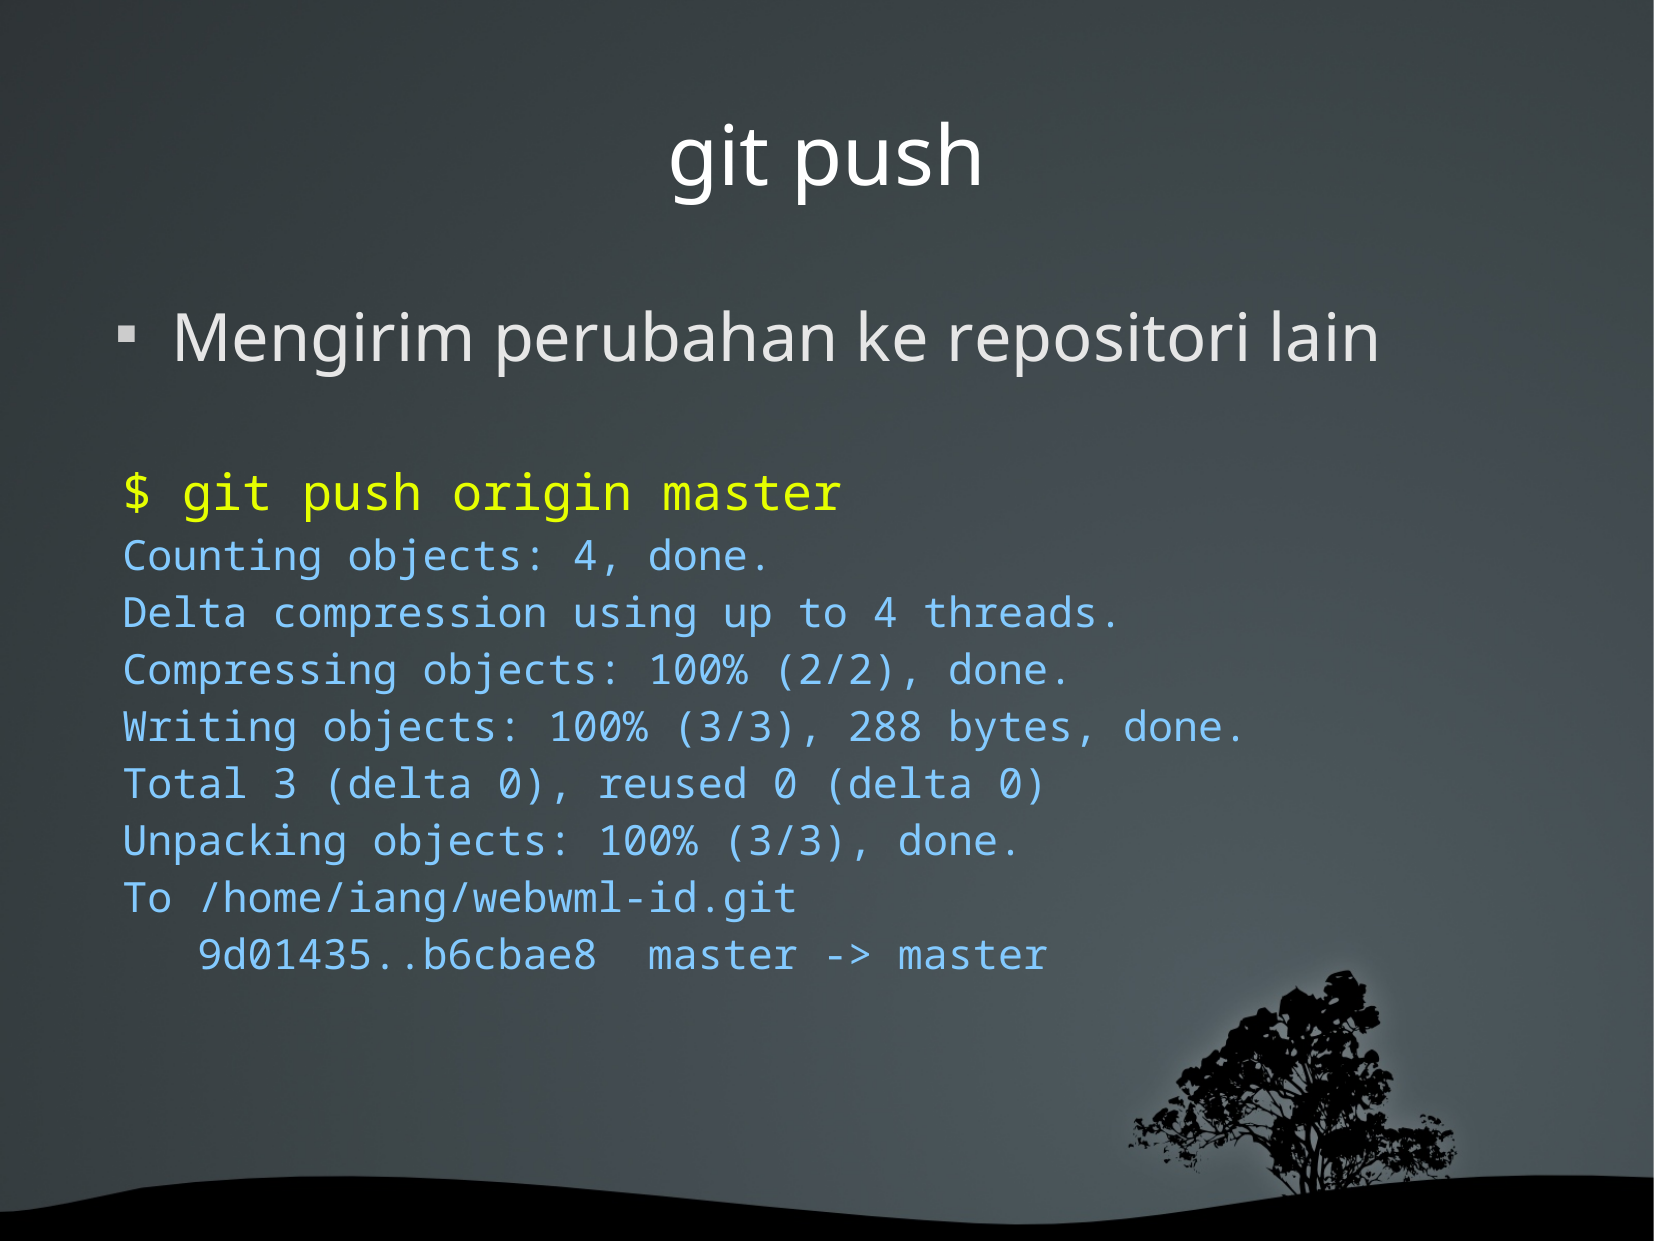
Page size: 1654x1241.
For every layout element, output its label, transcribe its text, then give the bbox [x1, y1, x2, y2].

title git push [82, 49, 1571, 257]
picture [0, 0, 1654, 1241]
list Mengirim perubahan ke repositori lain [82, 290, 1571, 1109]
